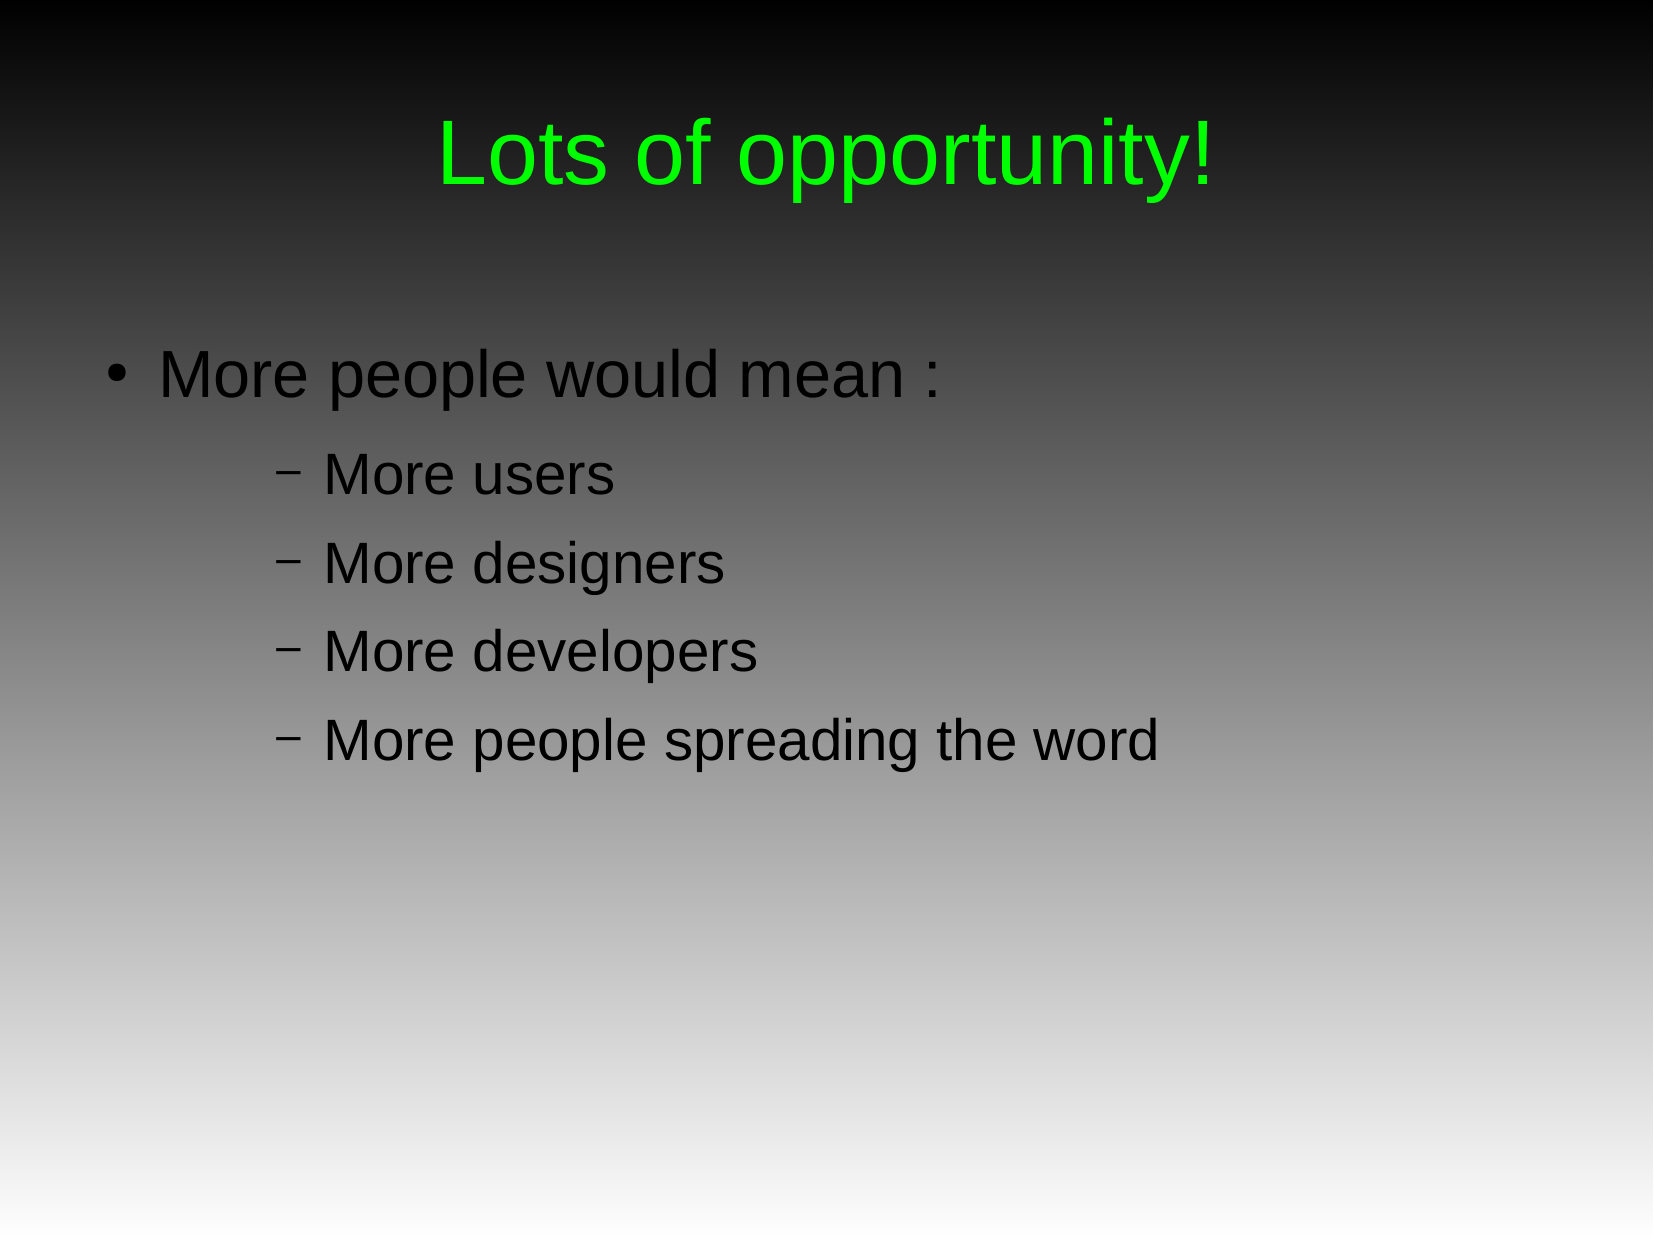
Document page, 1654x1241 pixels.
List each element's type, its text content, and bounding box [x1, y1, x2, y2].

list More people would mean : More users More designers More developers More people spreading the word [87, 337, 1576, 863]
title Lots of opportunity! [82, 49, 1571, 257]
